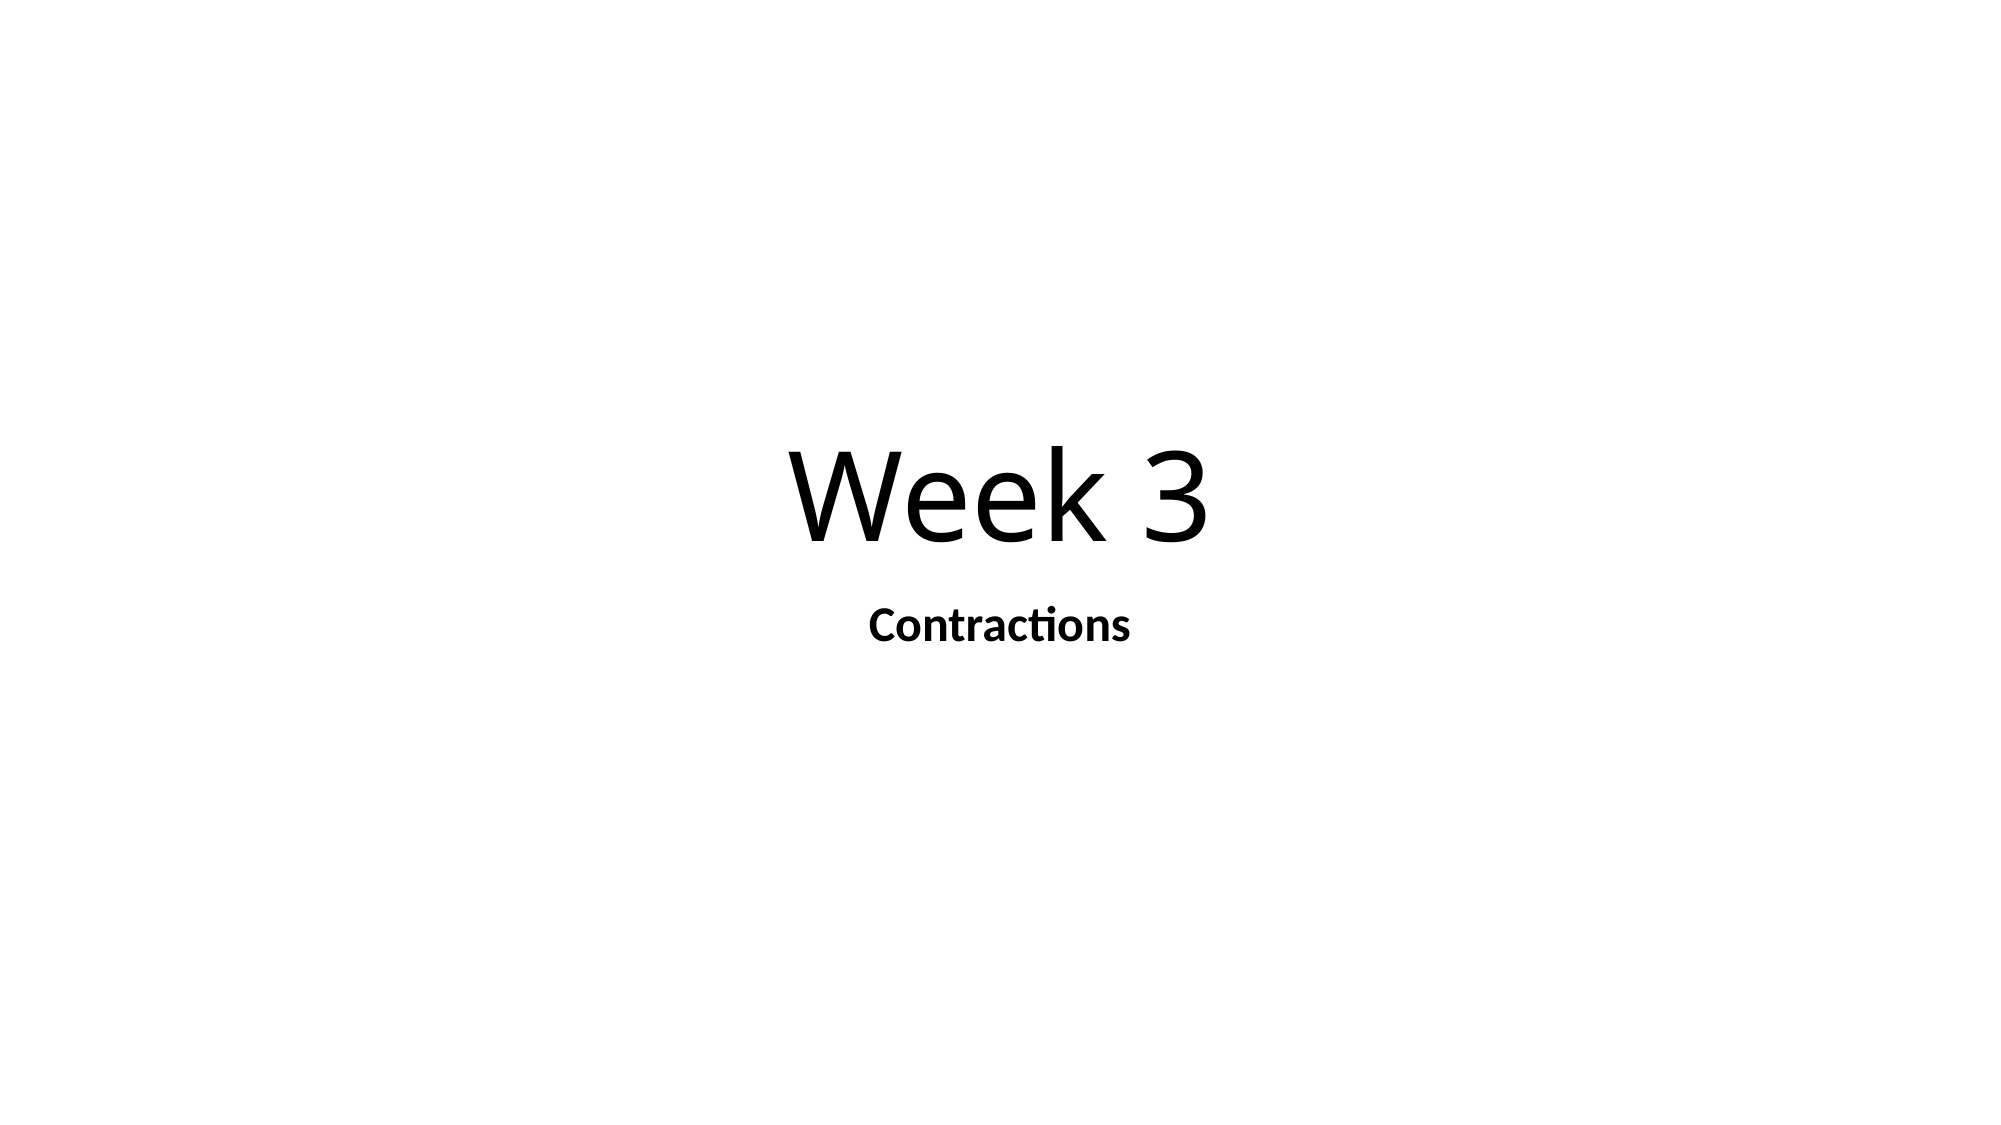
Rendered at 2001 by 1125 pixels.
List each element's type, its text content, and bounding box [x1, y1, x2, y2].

subtitle Contractions [249, 590, 1750, 863]
title Week 3 [249, 184, 1750, 576]
